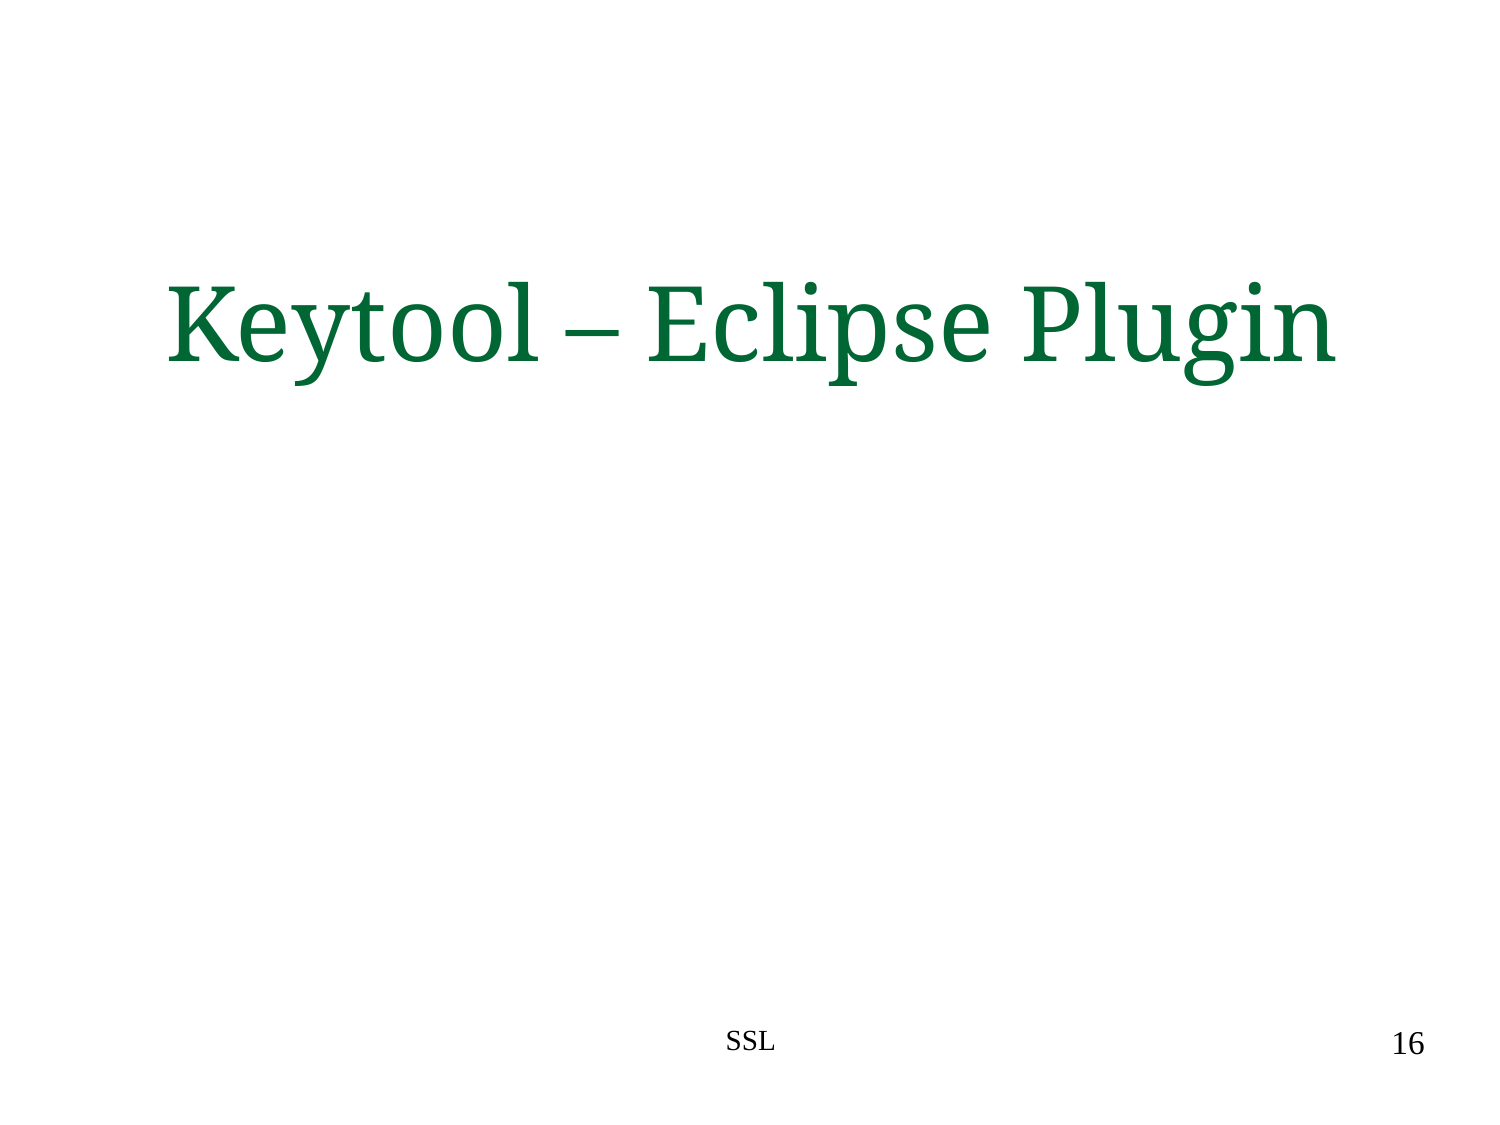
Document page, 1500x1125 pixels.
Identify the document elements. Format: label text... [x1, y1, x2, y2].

title Keytool – Eclipse Plugin [150, 249, 1401, 538]
